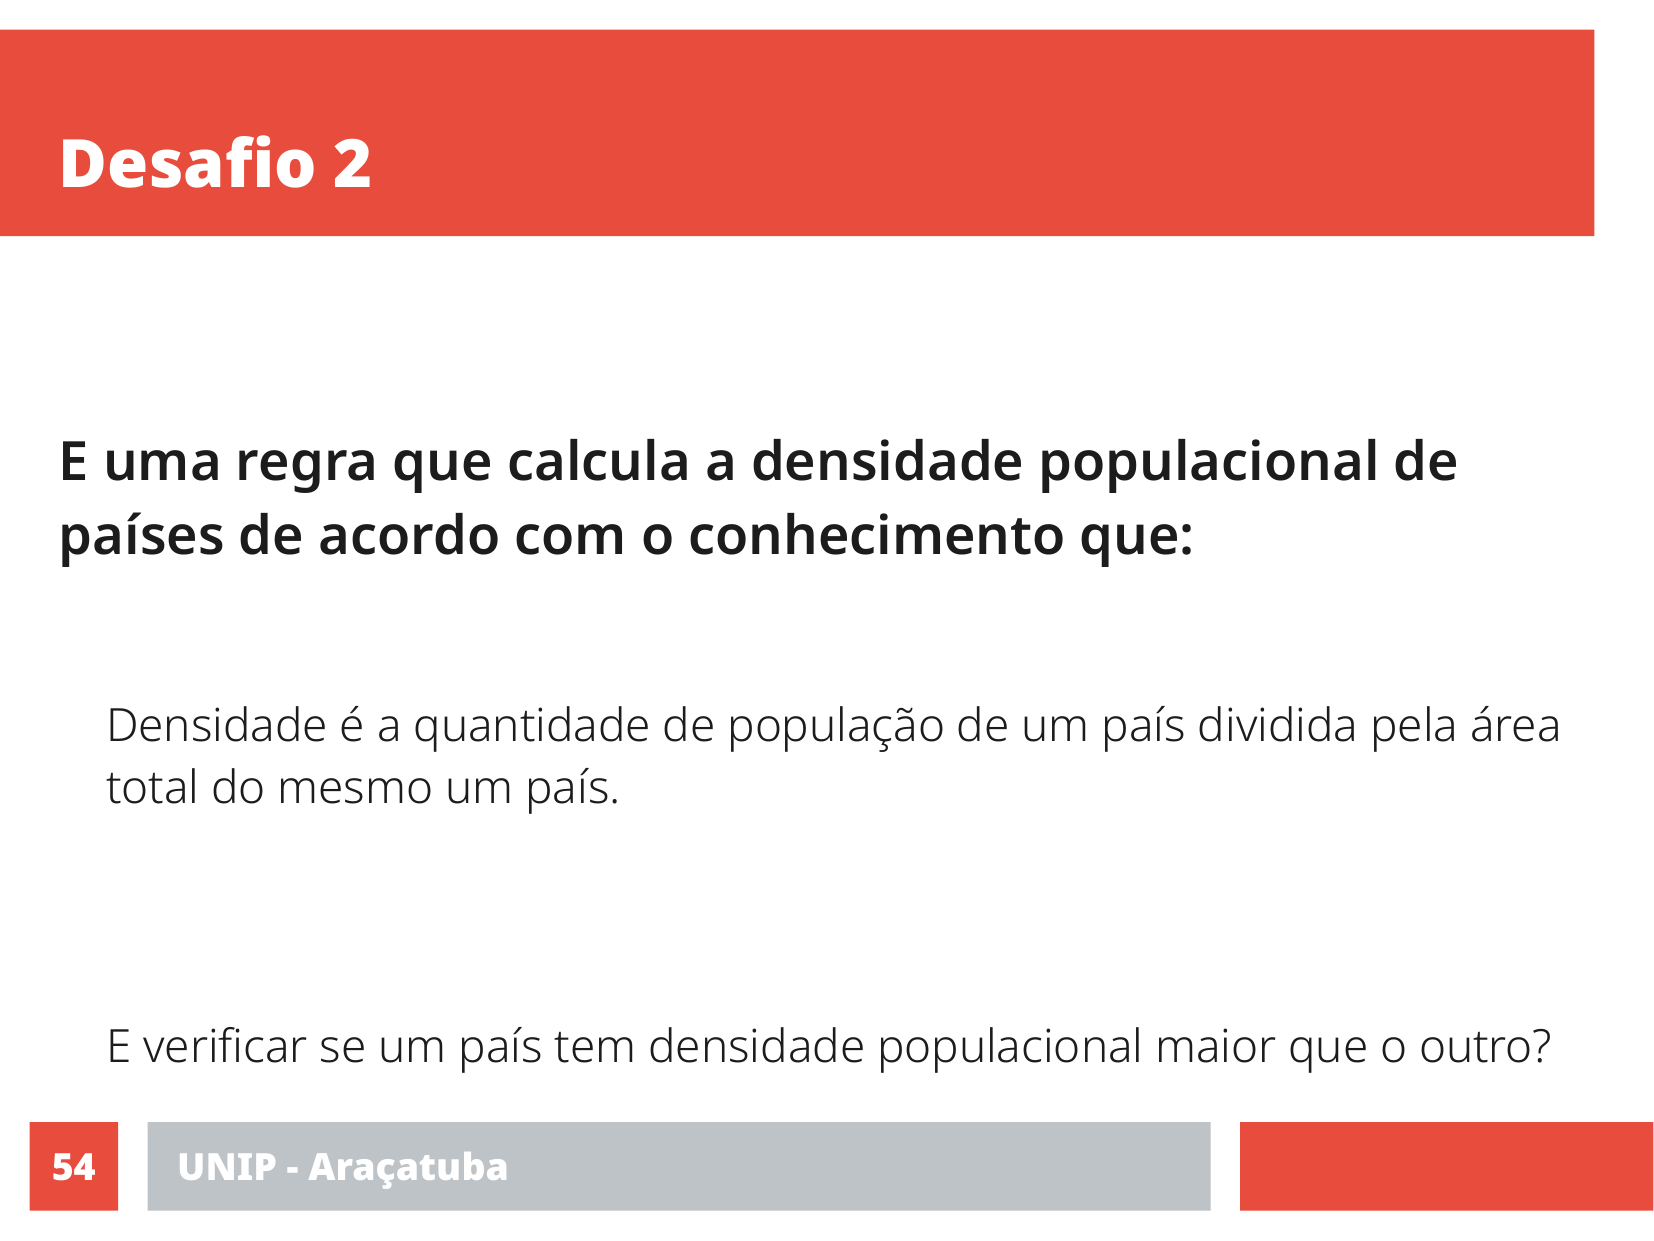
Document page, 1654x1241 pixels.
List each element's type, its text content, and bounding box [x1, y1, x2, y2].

title Desafio 2 [59, 59, 1595, 207]
list E uma regra que calcula a densidade populacional de países de acordo com o conhecimento que: Densidade é a quantidade de população de um país dividida pela área total do mesmo um país. E verificar se um país tem densidade populacional maior que o outro? [59, 324, 1565, 1093]
